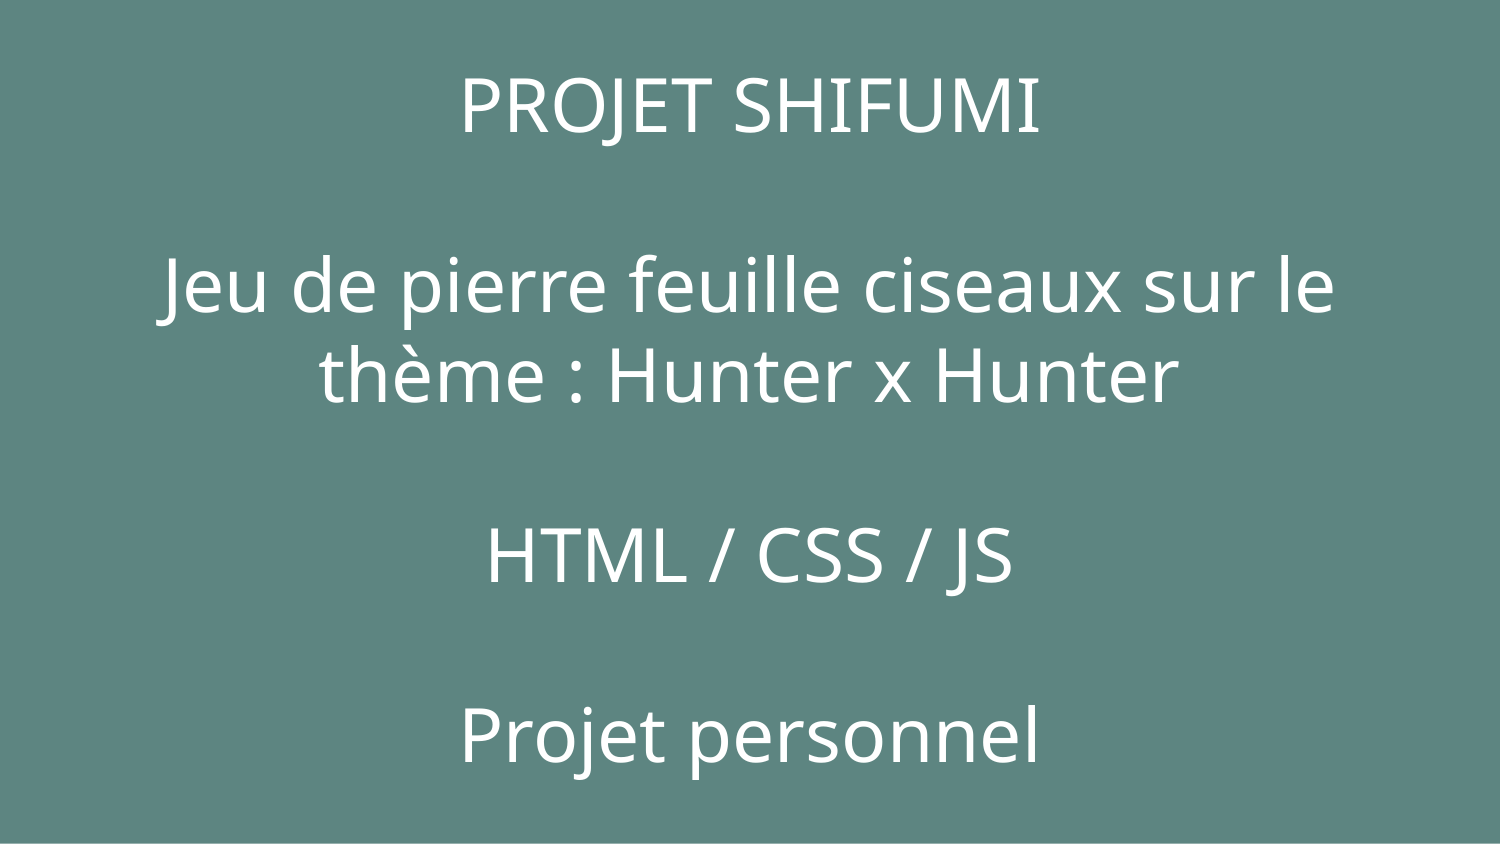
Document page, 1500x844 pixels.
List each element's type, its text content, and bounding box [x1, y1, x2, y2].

text_box PROJET SHIFUMI Jeu de pierre feuille ciseaux sur le thème : Hunter x Hunter HTML / CSS / JS Projet personnel [0, 0, 1500, 844]
